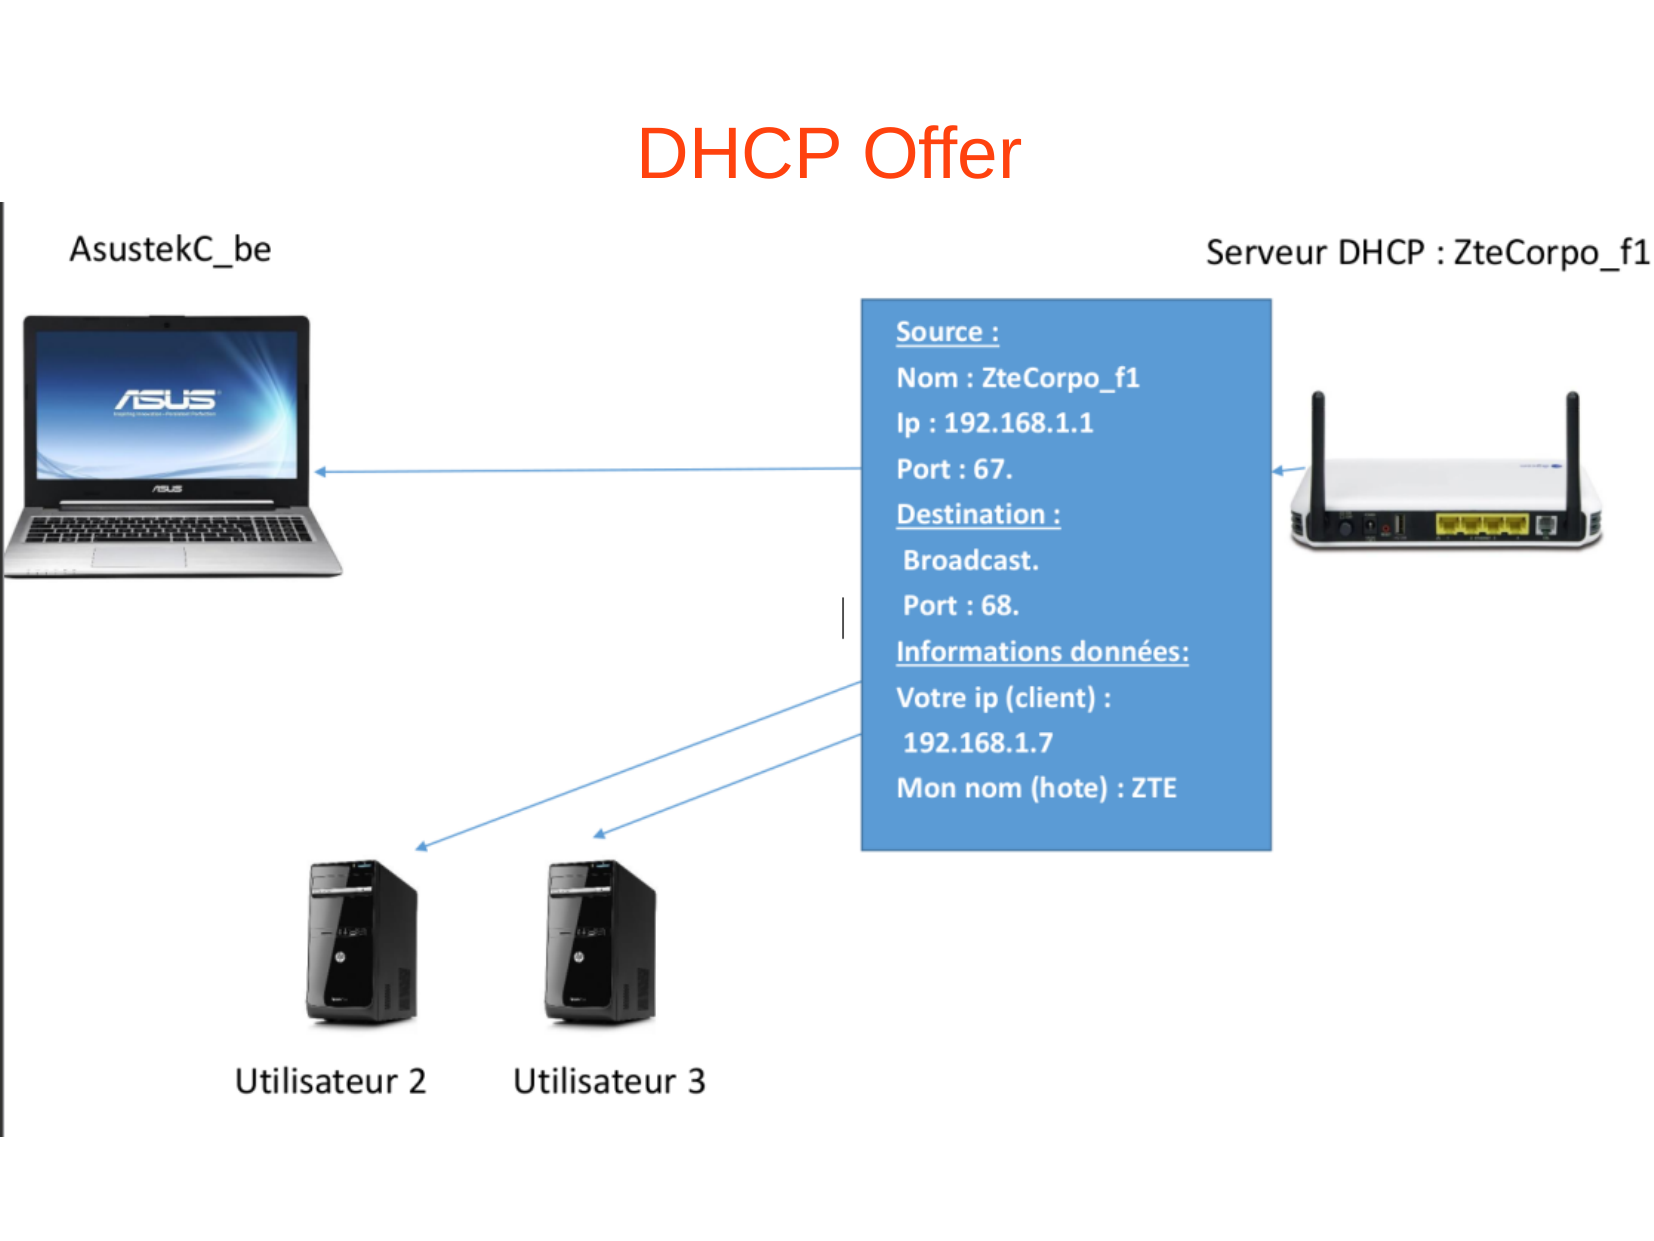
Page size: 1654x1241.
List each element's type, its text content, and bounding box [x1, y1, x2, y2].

title DHCP Offer [0, 49, 1654, 202]
picture [0, 202, 1654, 1137]
